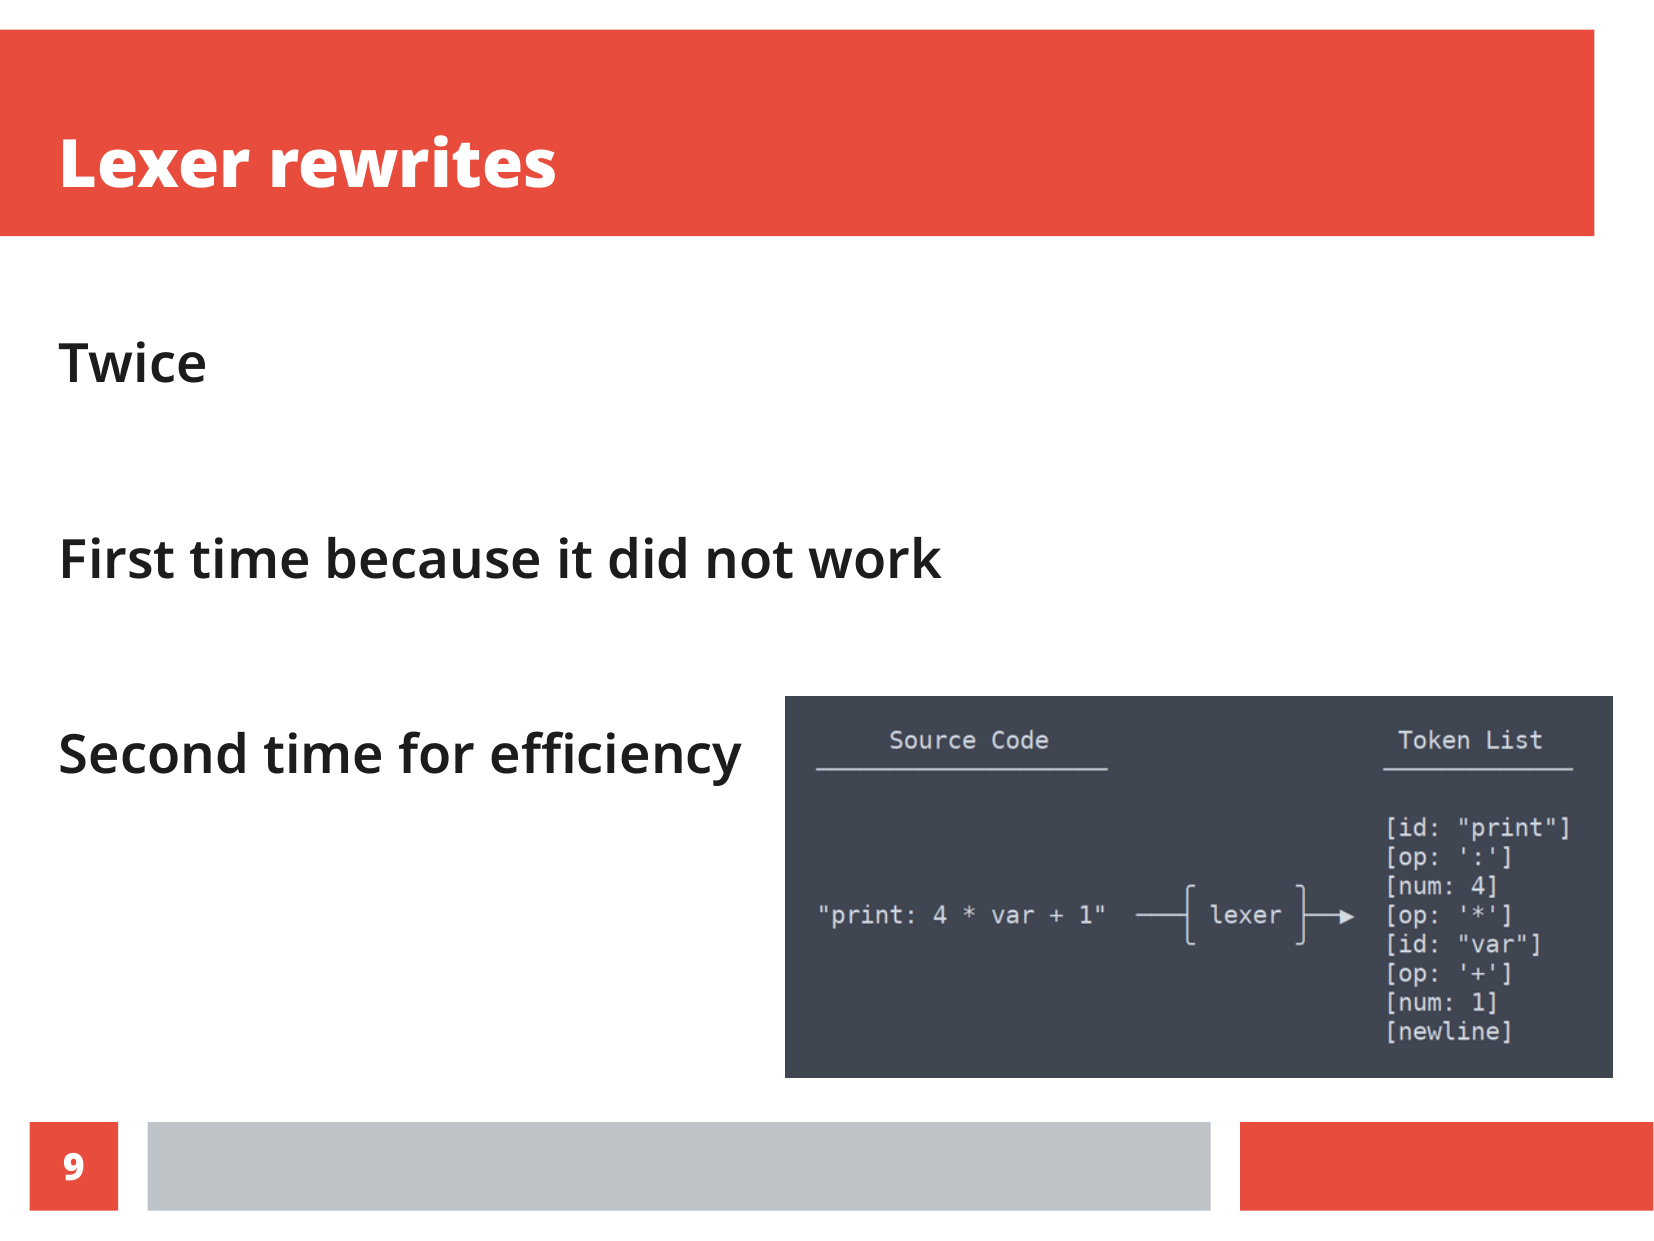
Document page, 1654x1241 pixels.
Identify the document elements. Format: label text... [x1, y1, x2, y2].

title Lexer rewrites [59, 59, 1595, 207]
list Twice First time because it did not work Second time for efficiency [59, 324, 1565, 1093]
picture [785, 696, 1613, 1078]
